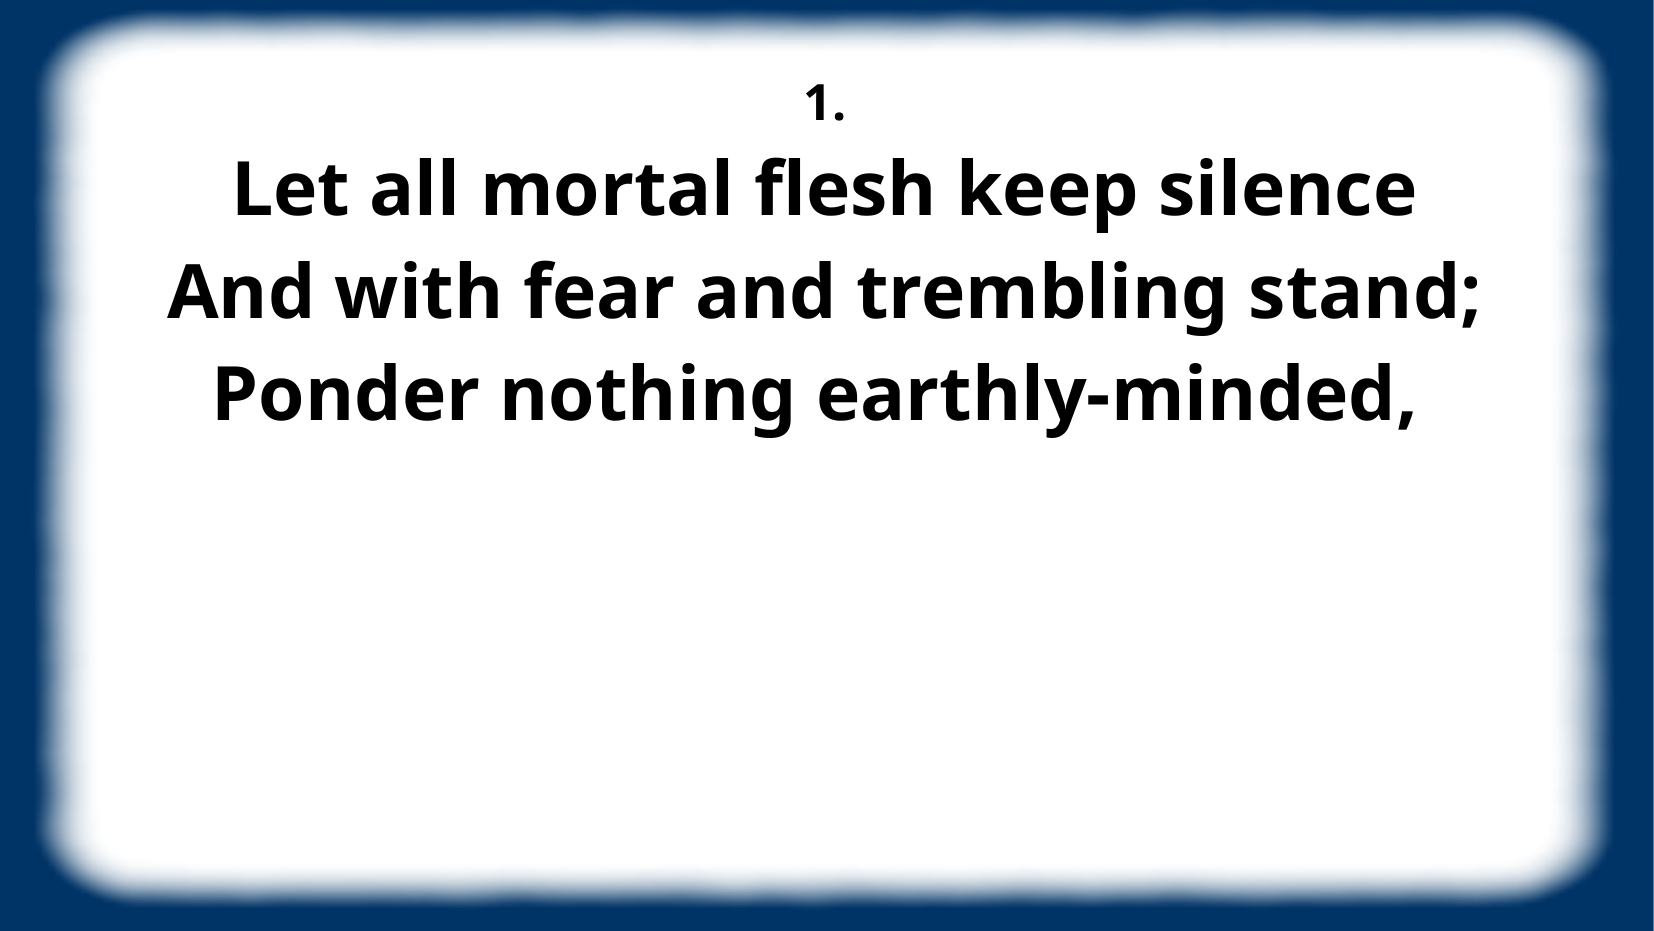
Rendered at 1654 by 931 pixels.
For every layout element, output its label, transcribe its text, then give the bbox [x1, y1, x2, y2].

picture [0, 0, 1654, 931]
text_box 1. Let all mortal flesh keep silence And with fear and trembling stand; Ponder nothing earthly-minded, [60, 60, 1591, 441]
